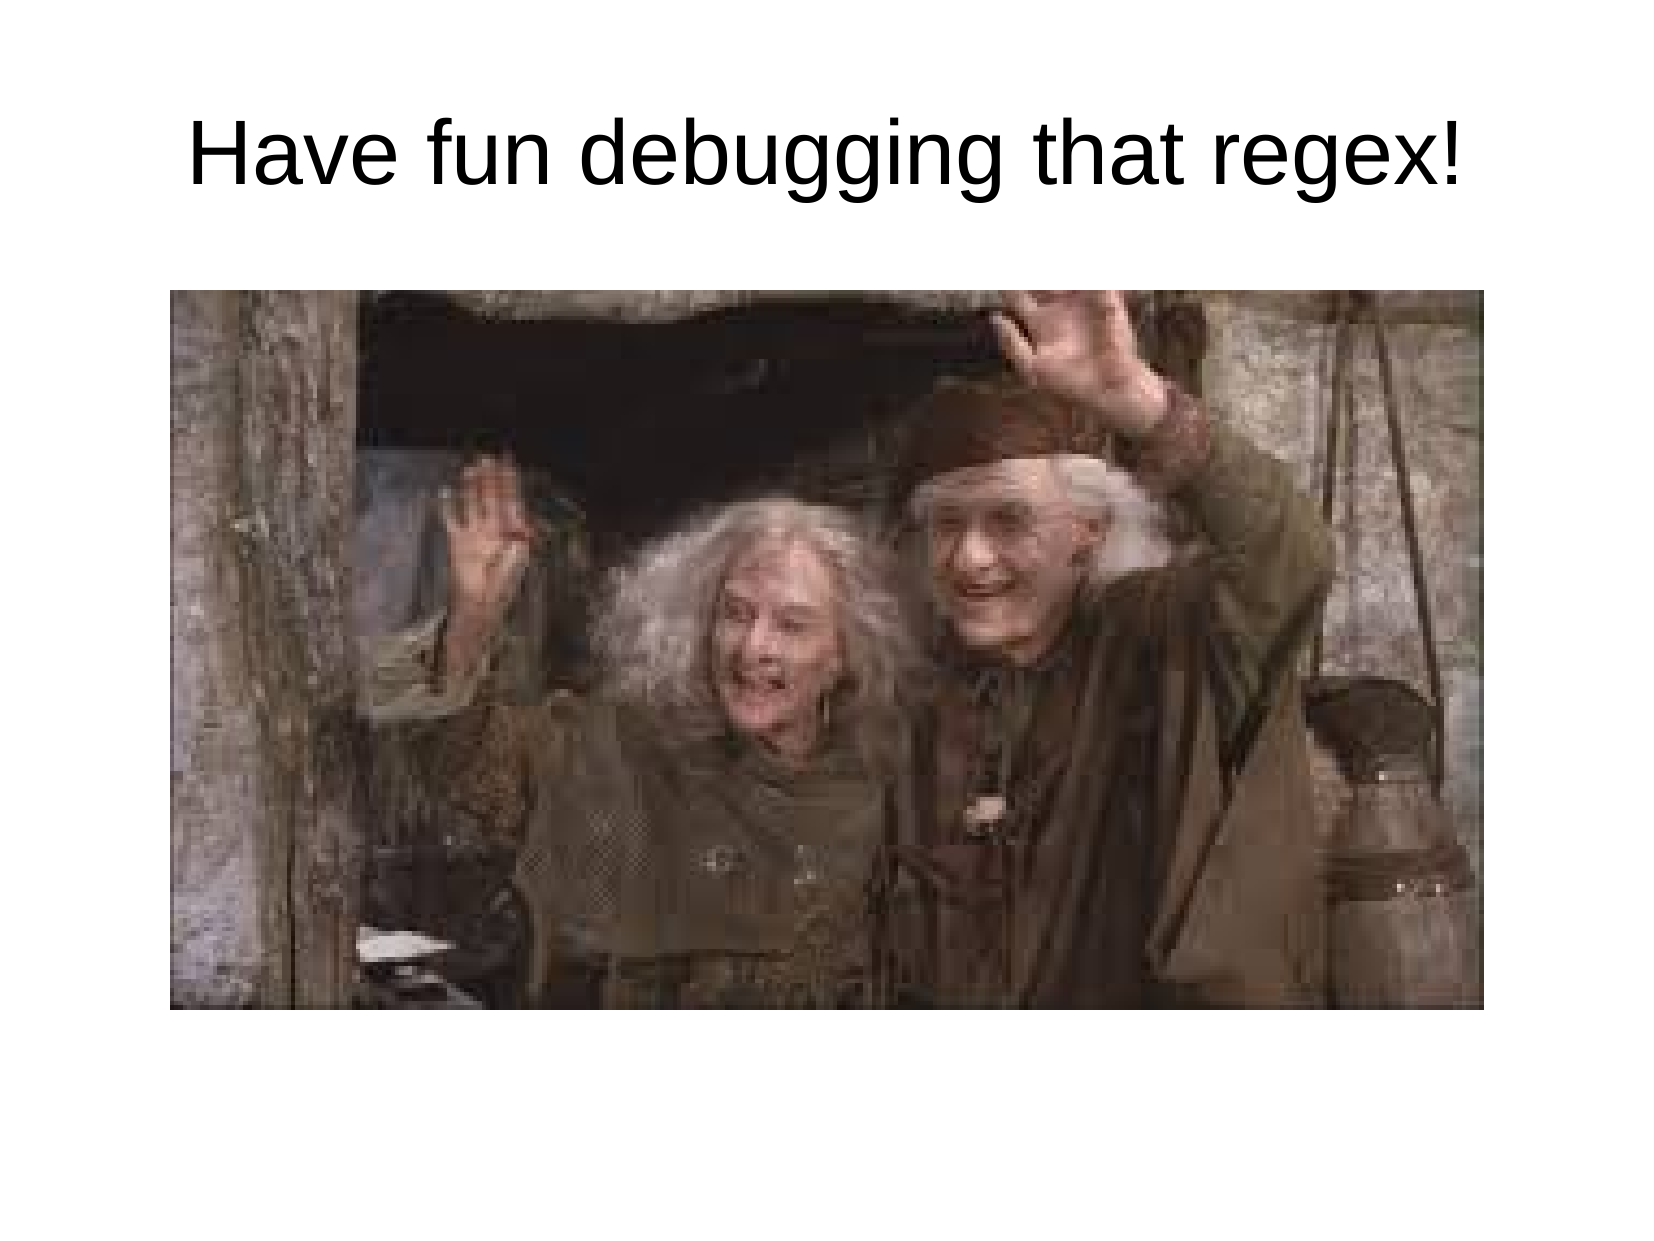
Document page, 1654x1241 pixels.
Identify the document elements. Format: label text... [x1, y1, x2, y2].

picture [170, 290, 1484, 1010]
title Have fun debugging that regex! [82, 49, 1571, 257]
